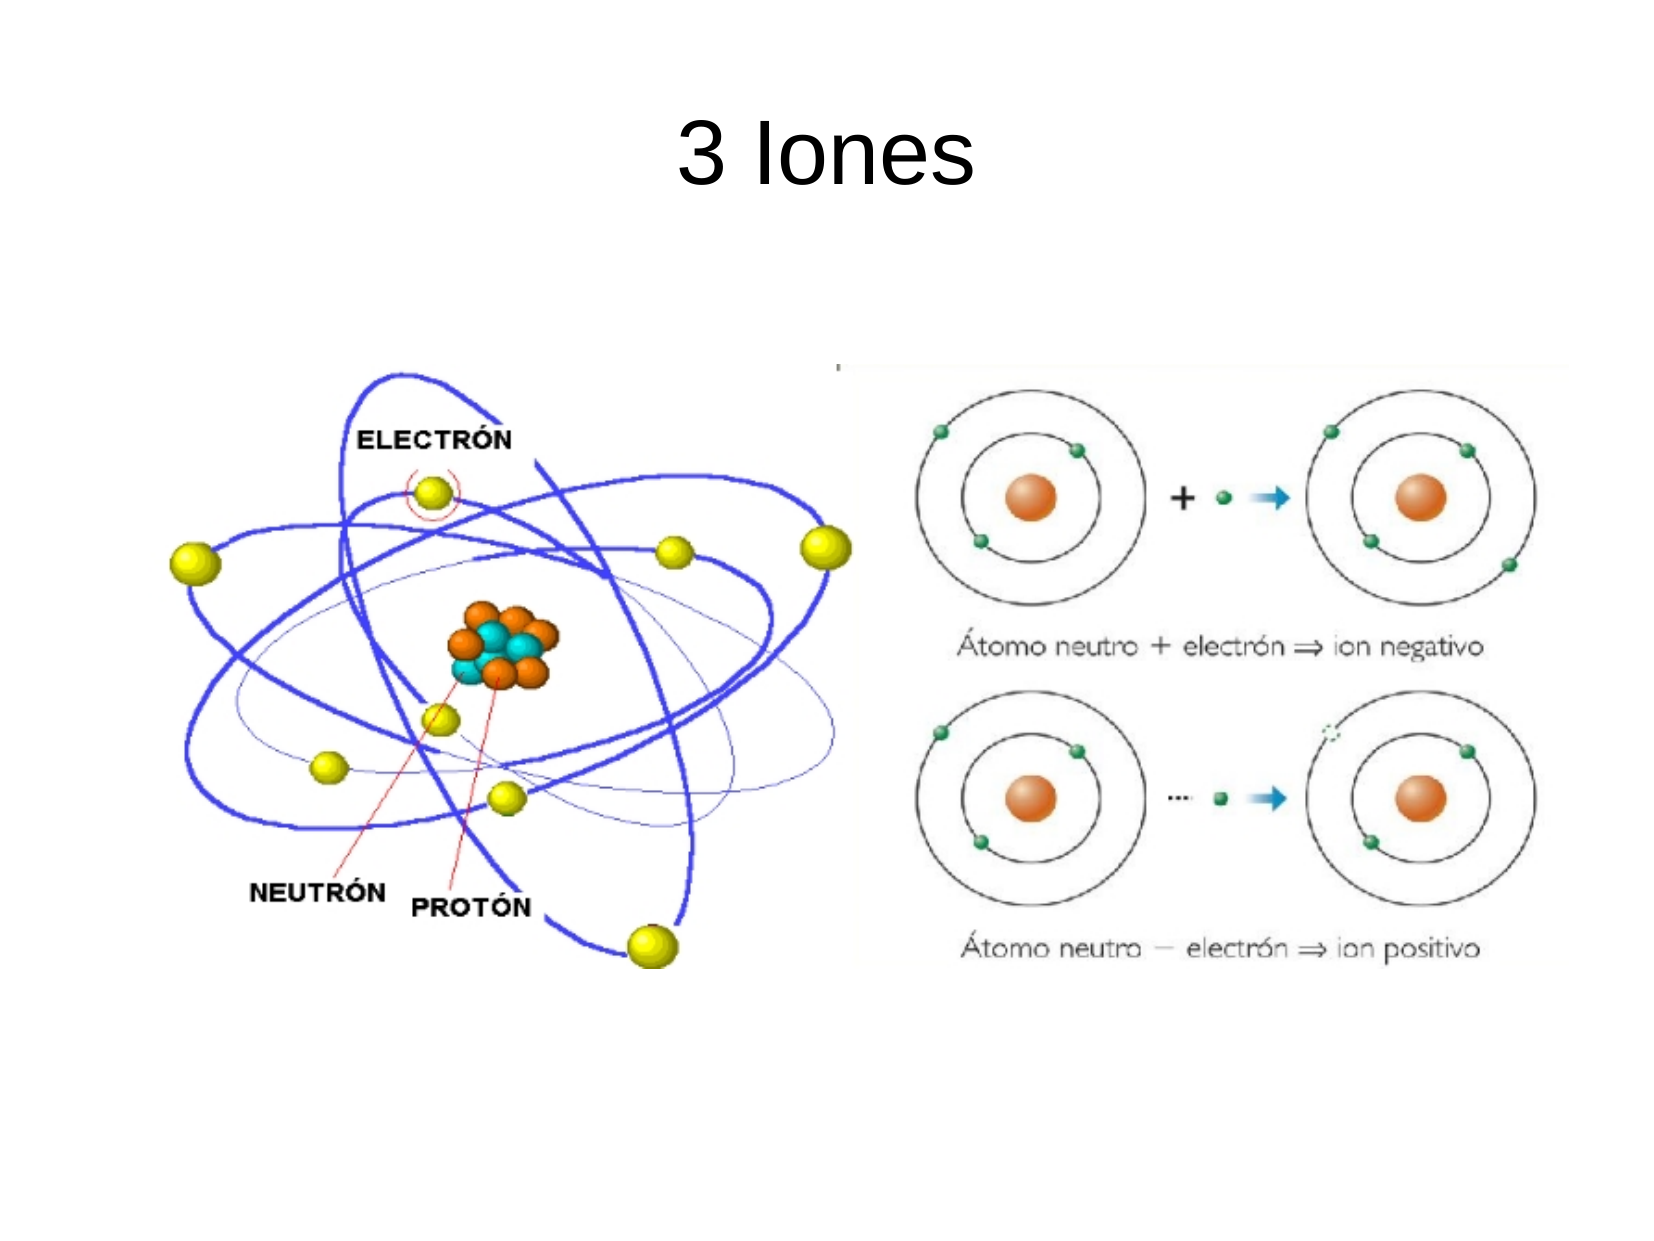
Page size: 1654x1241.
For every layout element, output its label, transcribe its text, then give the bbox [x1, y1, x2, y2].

title 3 Iones [82, 49, 1571, 257]
picture [148, 364, 1569, 969]
